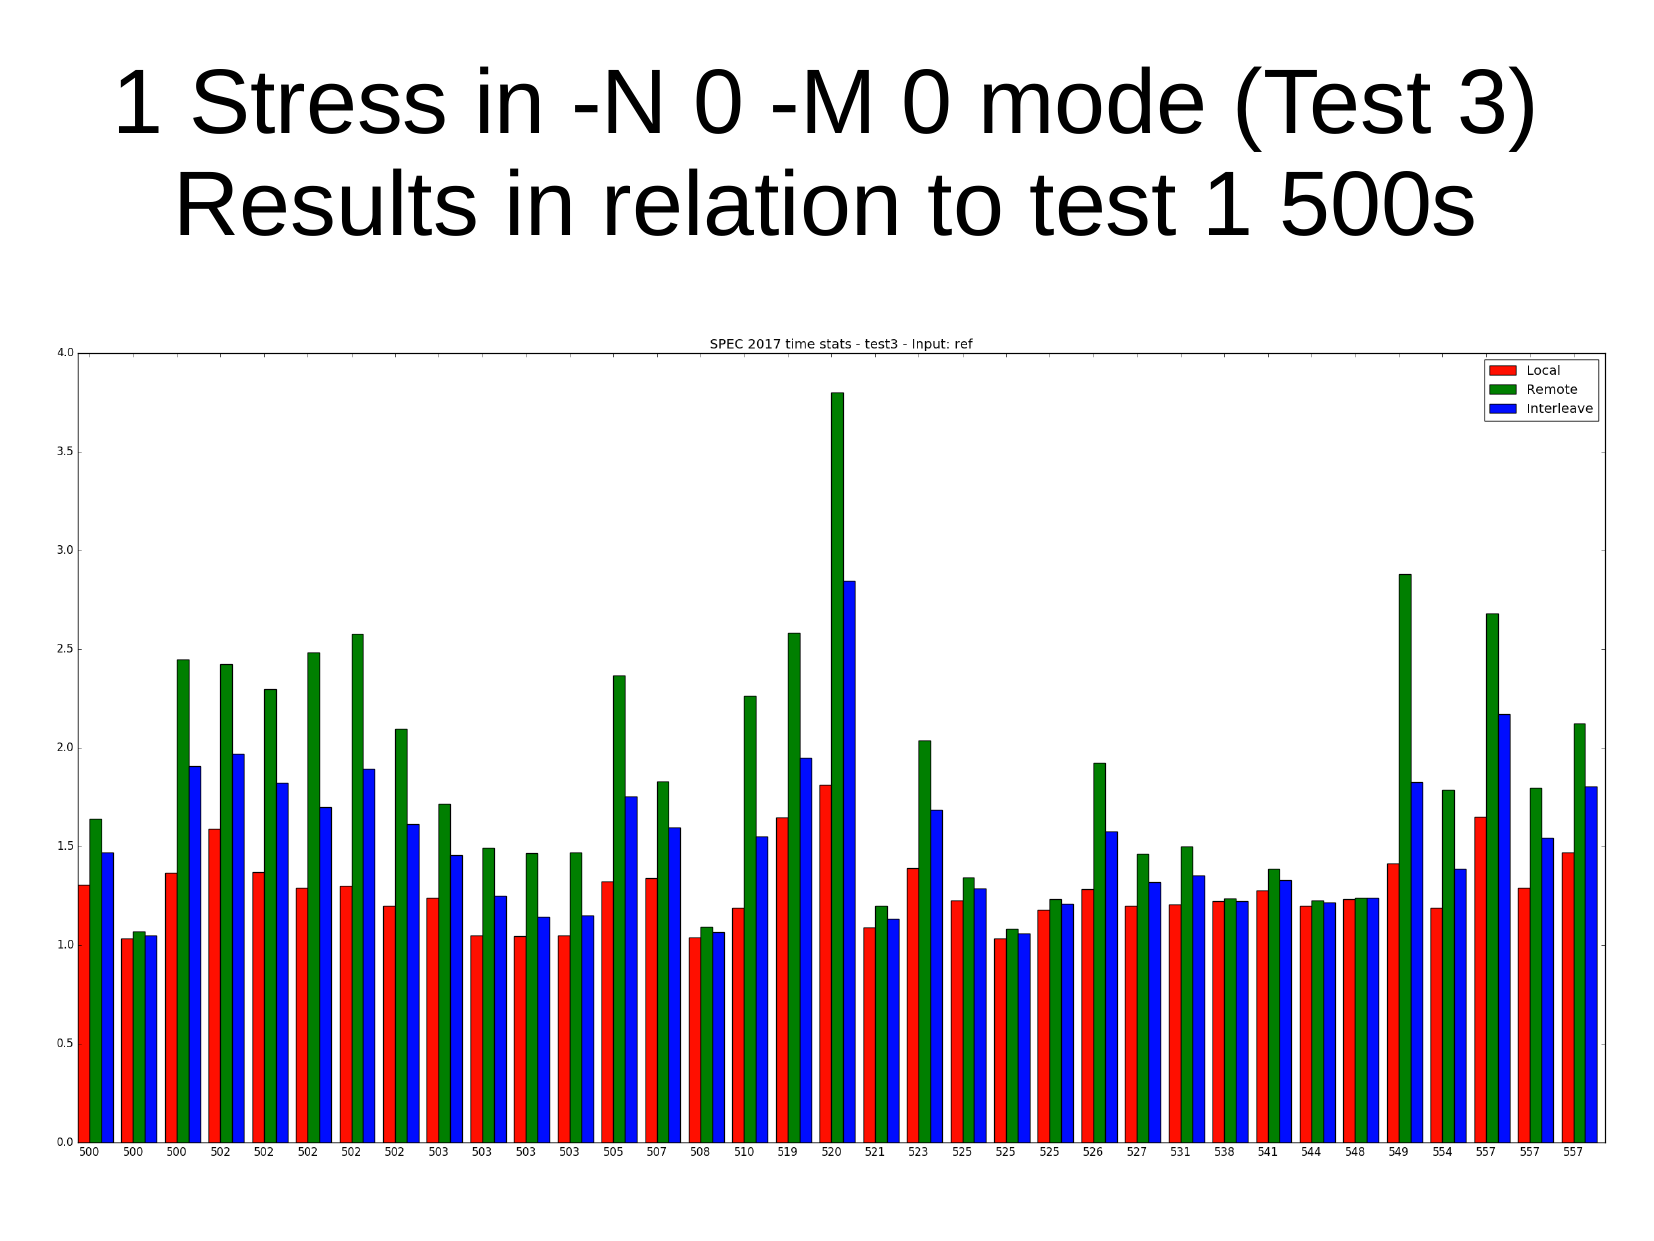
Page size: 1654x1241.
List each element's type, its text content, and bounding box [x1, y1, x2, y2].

title 1 Stress in -N 0 -M 0 mode (Test 3) Results in relation to test 1 500s [82, 49, 1571, 254]
picture [0, 254, 1654, 1241]
